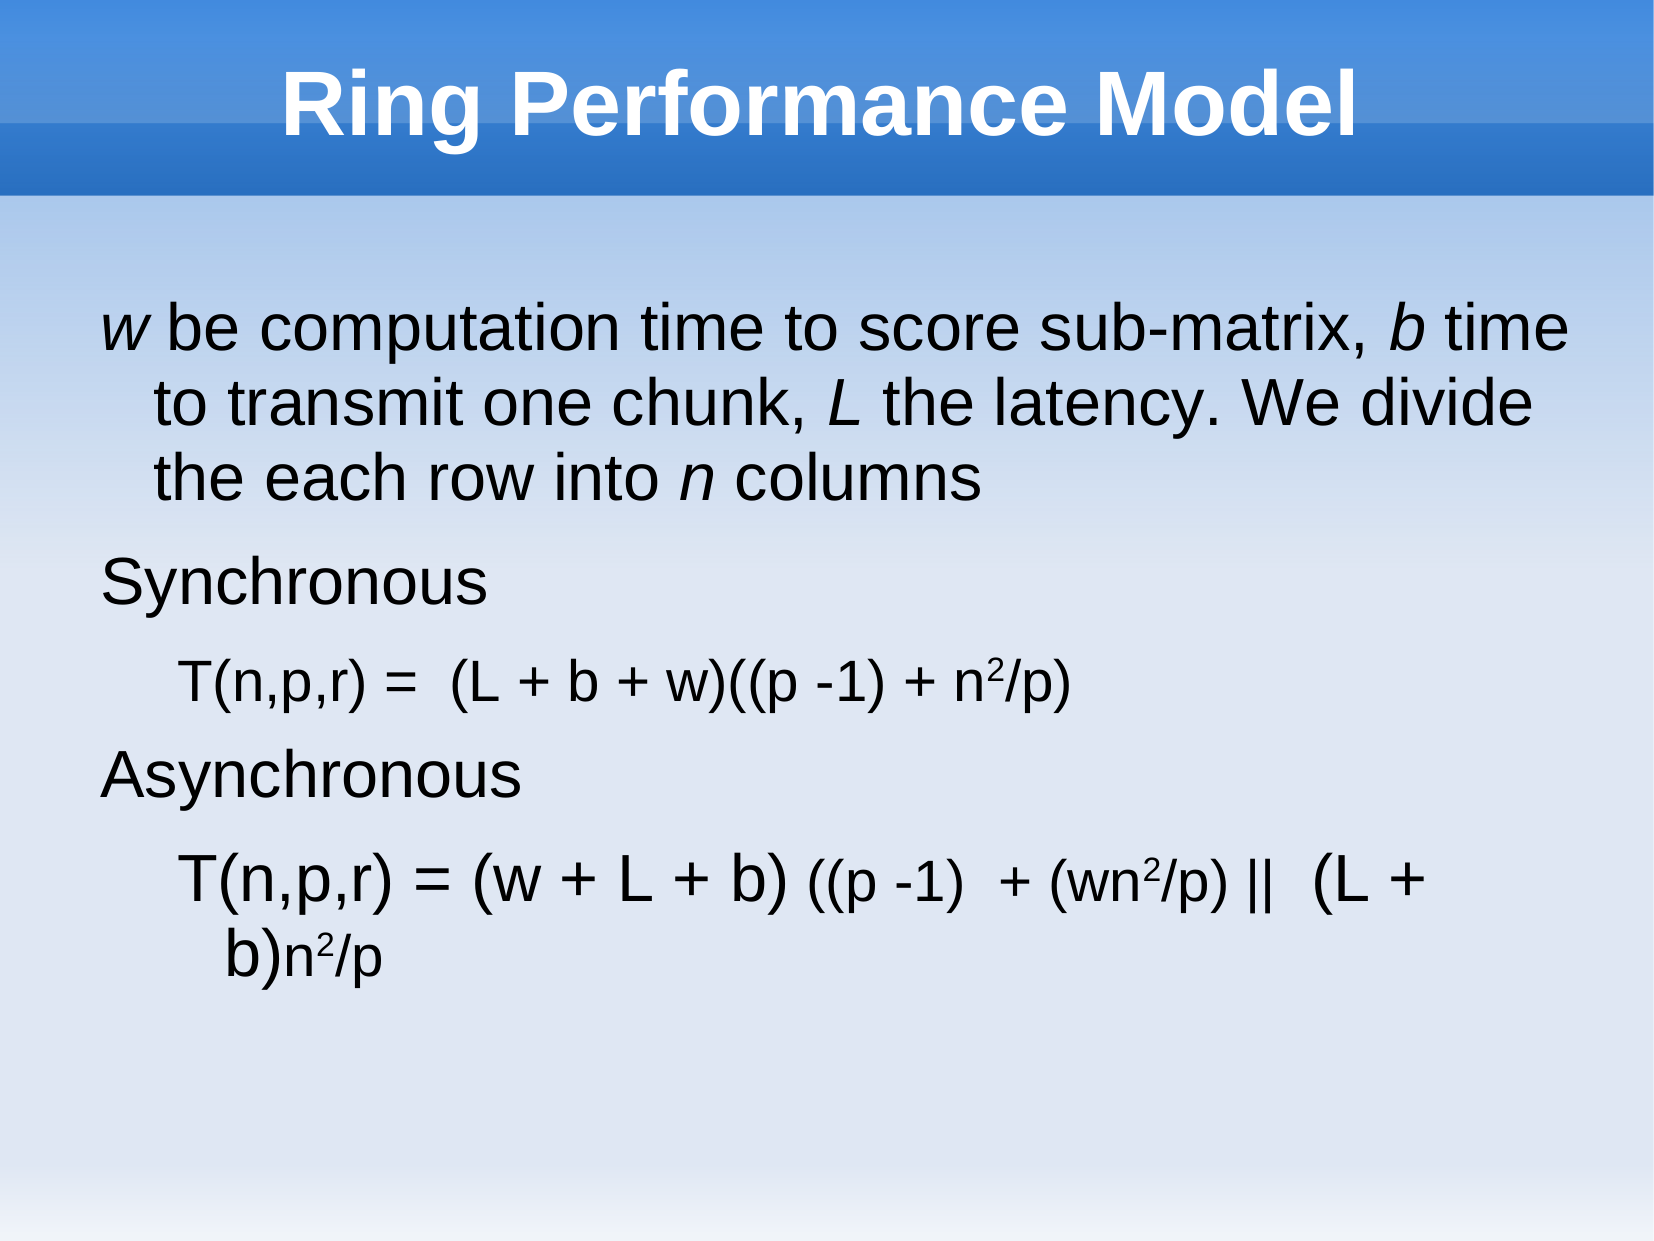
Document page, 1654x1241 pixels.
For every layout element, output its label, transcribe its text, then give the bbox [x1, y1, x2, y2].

picture [0, 0, 1654, 1241]
list w be computation time to score sub-matrix, b time to transmit one chunk, L the latency. We divide the each row into n columns Synchronous T(n,p,r) = (L + b + w)((p -1) + n2/p) Asynchronous T(n,p,r) = (w + L + b) ((p -1) + (wn2/p) || (L + b)n2/p [82, 290, 1571, 1094]
title Ring Performance Model [76, 7, 1565, 200]
